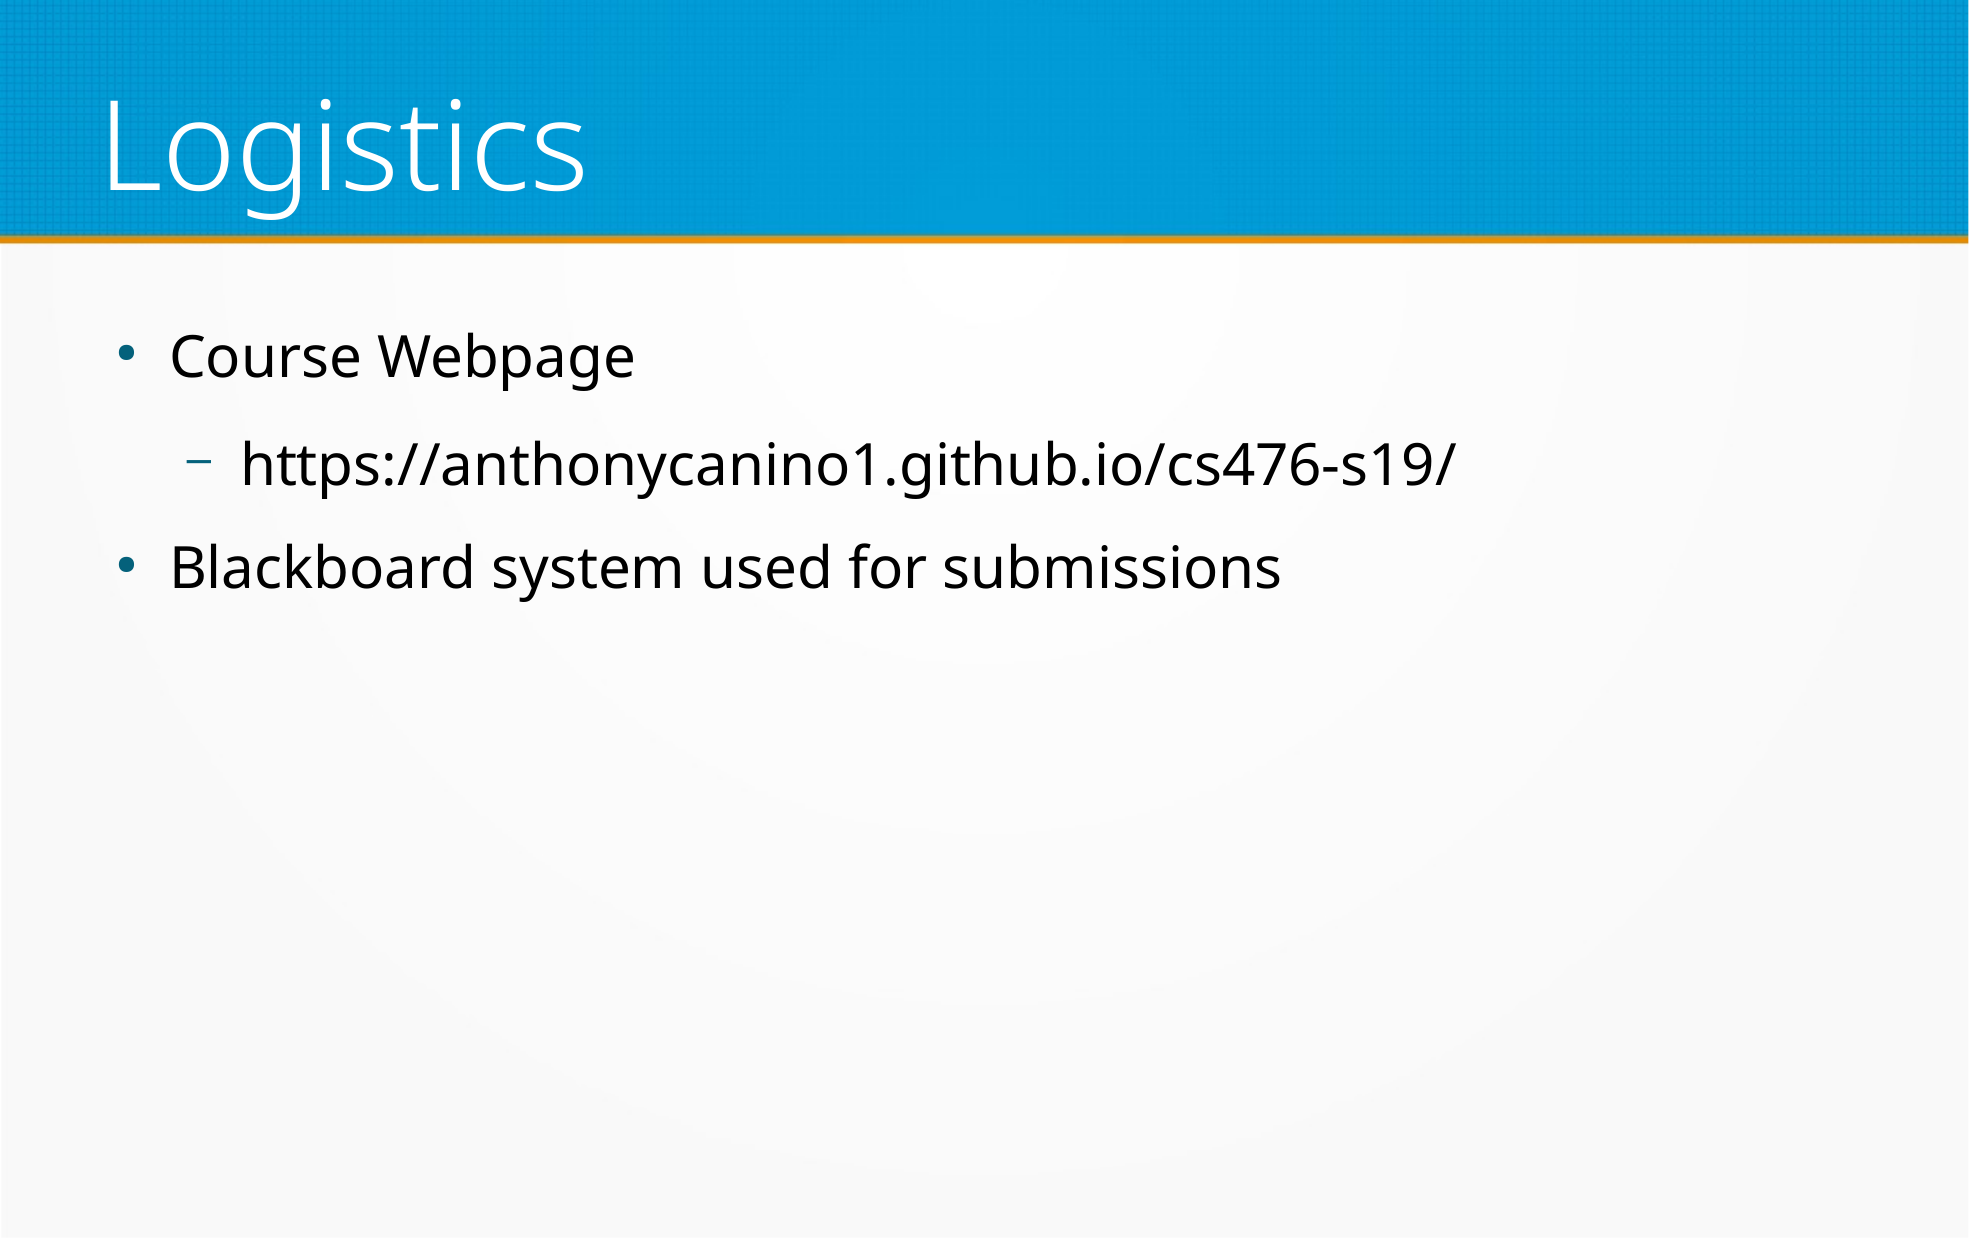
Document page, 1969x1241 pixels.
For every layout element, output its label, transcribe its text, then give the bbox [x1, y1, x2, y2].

list Course Webpage https://anthonycanino1.github.io/cs476-s19/ Blackboard system used for submissions [98, 315, 1861, 1081]
picture [0, 233, 1969, 1241]
title Logistics [98, 19, 1870, 227]
